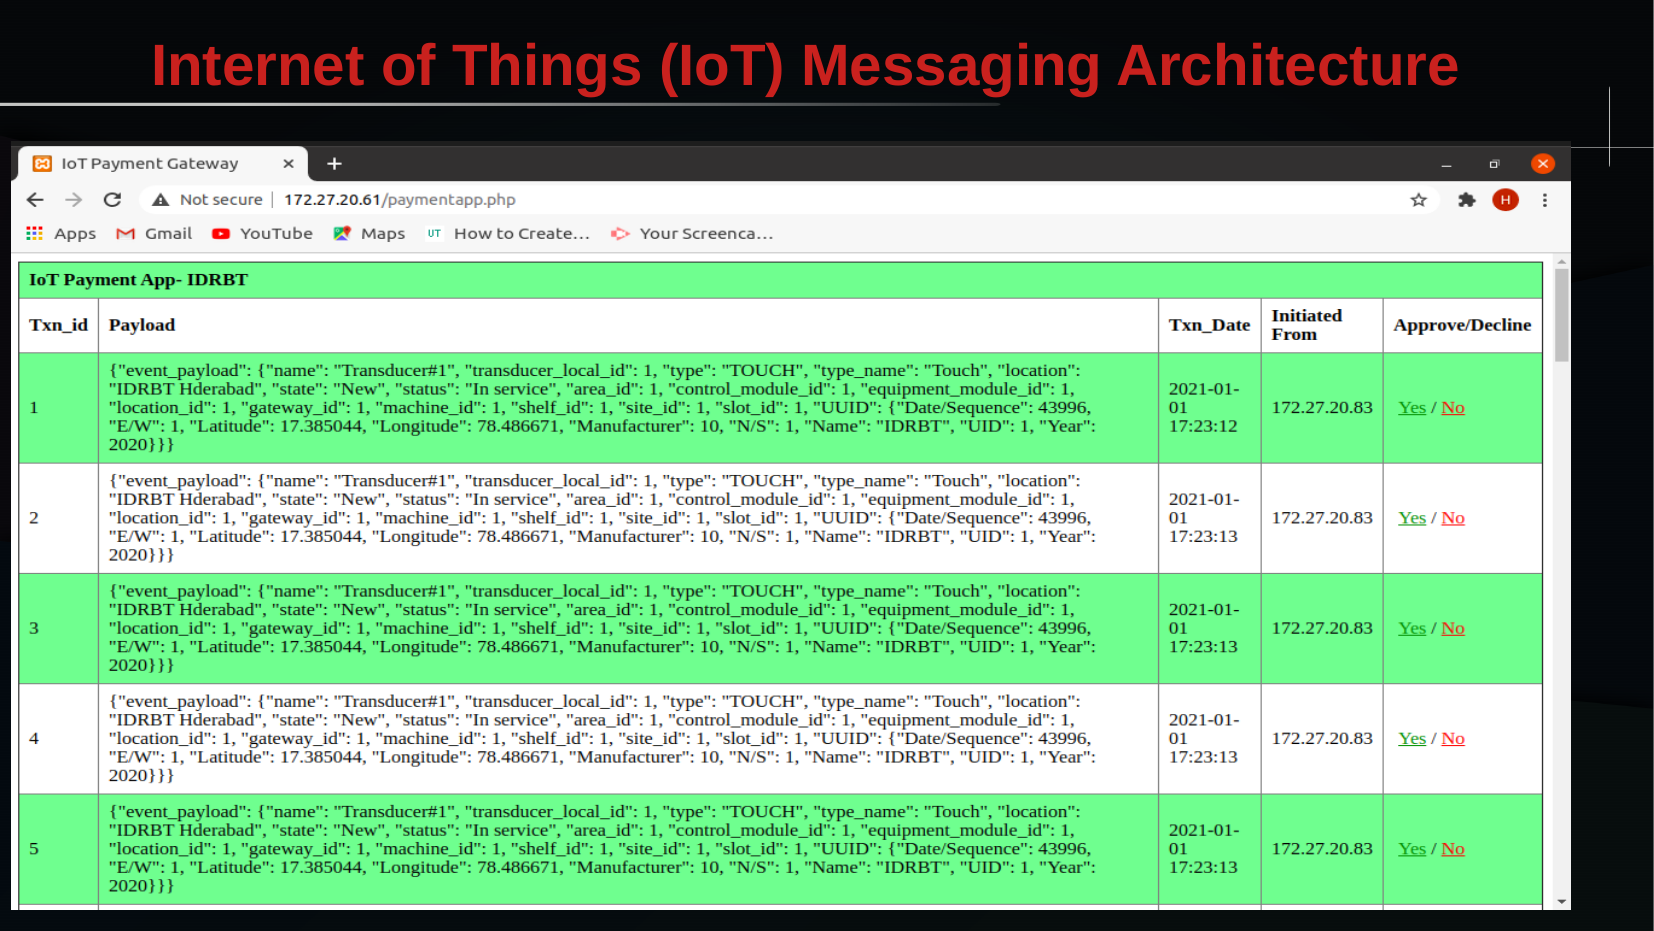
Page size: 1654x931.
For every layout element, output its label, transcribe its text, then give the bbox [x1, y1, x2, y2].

title Internet of Things (IoT) Messaging Architecture [23, 11, 1589, 119]
picture [0, 0, 1654, 931]
